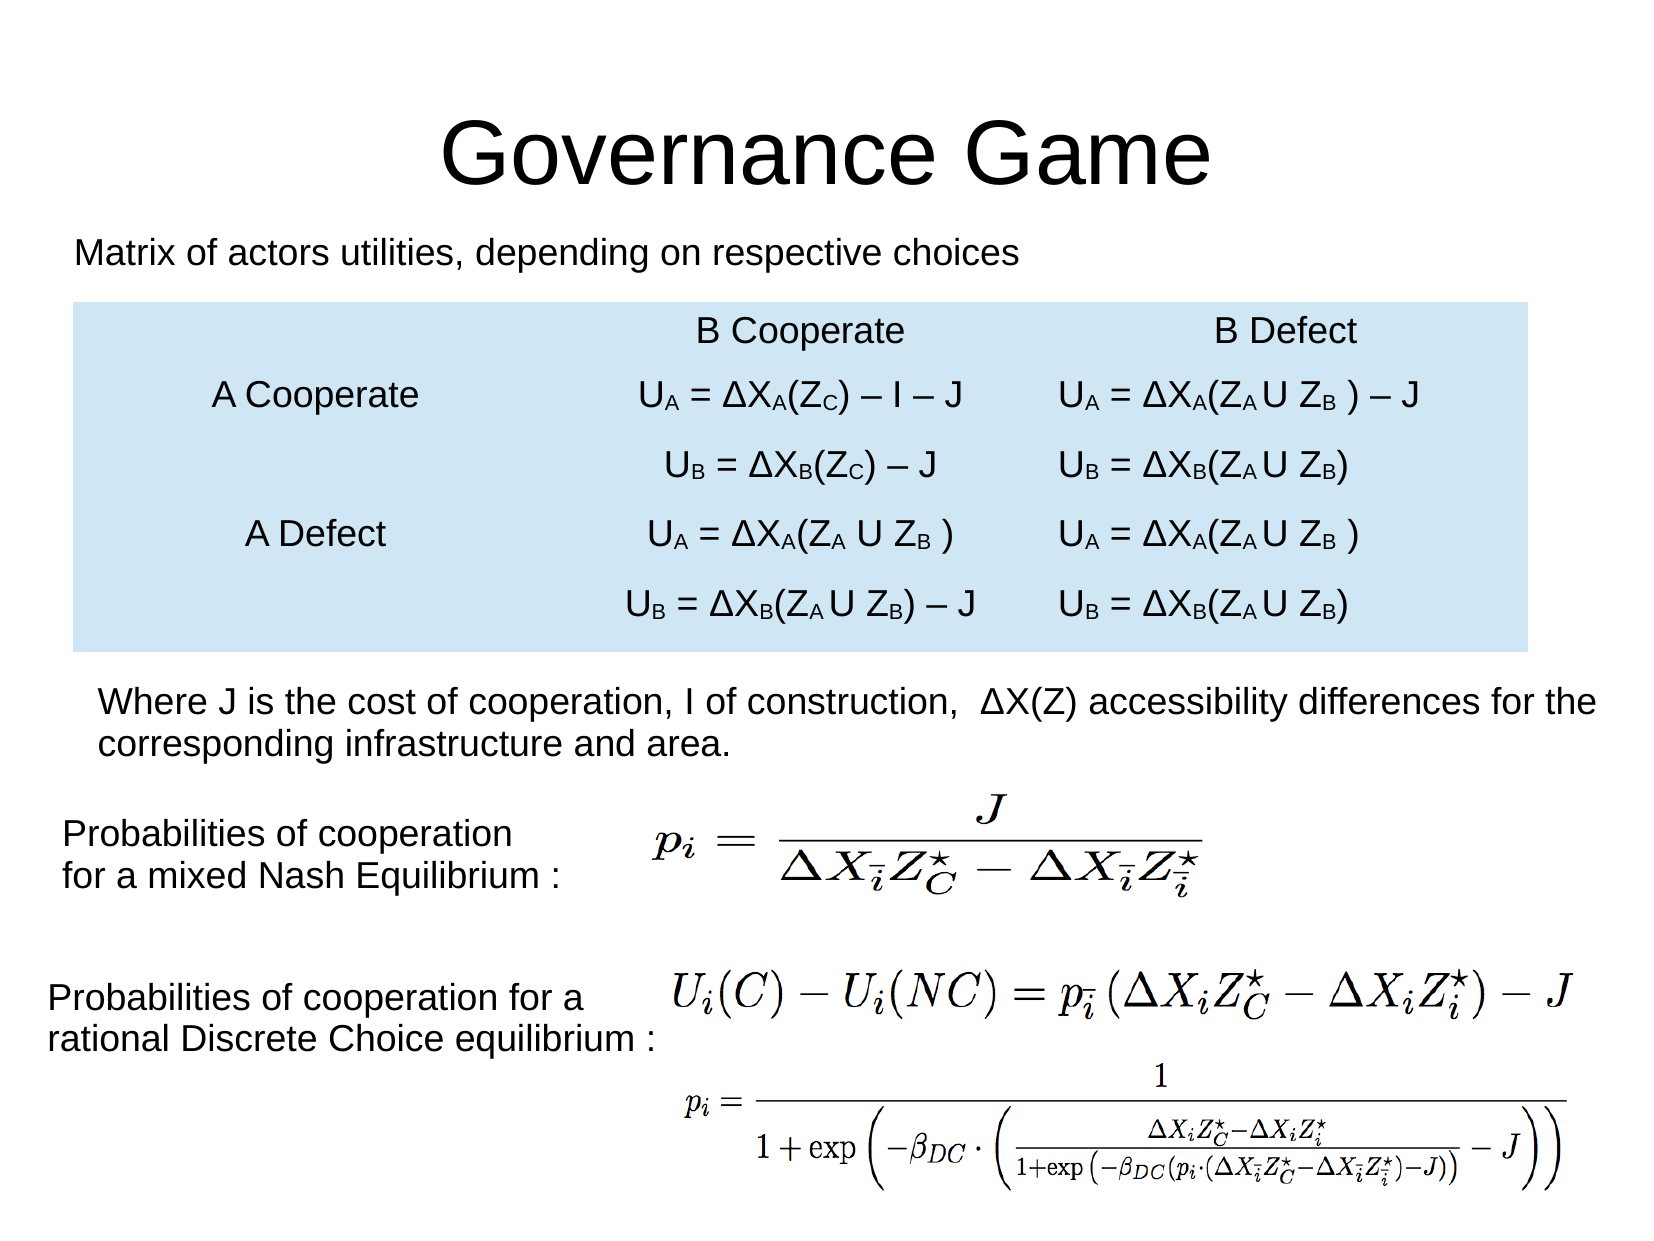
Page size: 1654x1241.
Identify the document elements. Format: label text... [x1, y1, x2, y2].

text_box Matrix of actors utilities, depending on respective choices [59, 224, 1038, 282]
table_header B Cooperate [558, 302, 1043, 366]
picture [673, 1055, 1583, 1205]
table_cell UA = ΔXA(ZA U ZB ) [558, 506, 1043, 575]
table_cell [73, 575, 558, 652]
text_box Probabilities of cooperation for a mixed Nash Equilibrium : [47, 805, 737, 910]
table_cell UB = ΔXB(ZA U ZB) [1043, 575, 1528, 652]
title Governance Game [82, 49, 1571, 257]
table_cell A Cooperate [73, 366, 558, 436]
picture [661, 956, 1589, 1032]
text_box Where J is the cost of cooperation, I of construction, ΔX(Z) accessibility differences for the corresponding infrastructure and area. [82, 673, 1616, 773]
table_cell [73, 436, 558, 506]
text_box Probabilities of cooperation for a rational Discrete Choice equilibrium : [32, 968, 674, 1073]
table_cell UB = ΔXB(ZA U ZB) – J [558, 575, 1043, 652]
table_cell UB = ΔXB(ZA U ZB) [1043, 436, 1528, 506]
table_cell UA = ΔXA(ZC) – I – J [558, 366, 1043, 436]
table_cell UB = ΔXB(ZC) – J [558, 436, 1043, 506]
table_header B Defect [1043, 302, 1528, 366]
table_cell A Defect [73, 506, 558, 575]
picture [625, 771, 1229, 917]
table_cell UA = ΔXA(ZA U ZB ) [1043, 506, 1528, 575]
table_cell UA = ΔXA(ZA U ZB ) – J [1043, 366, 1528, 436]
table_header [73, 302, 558, 366]
